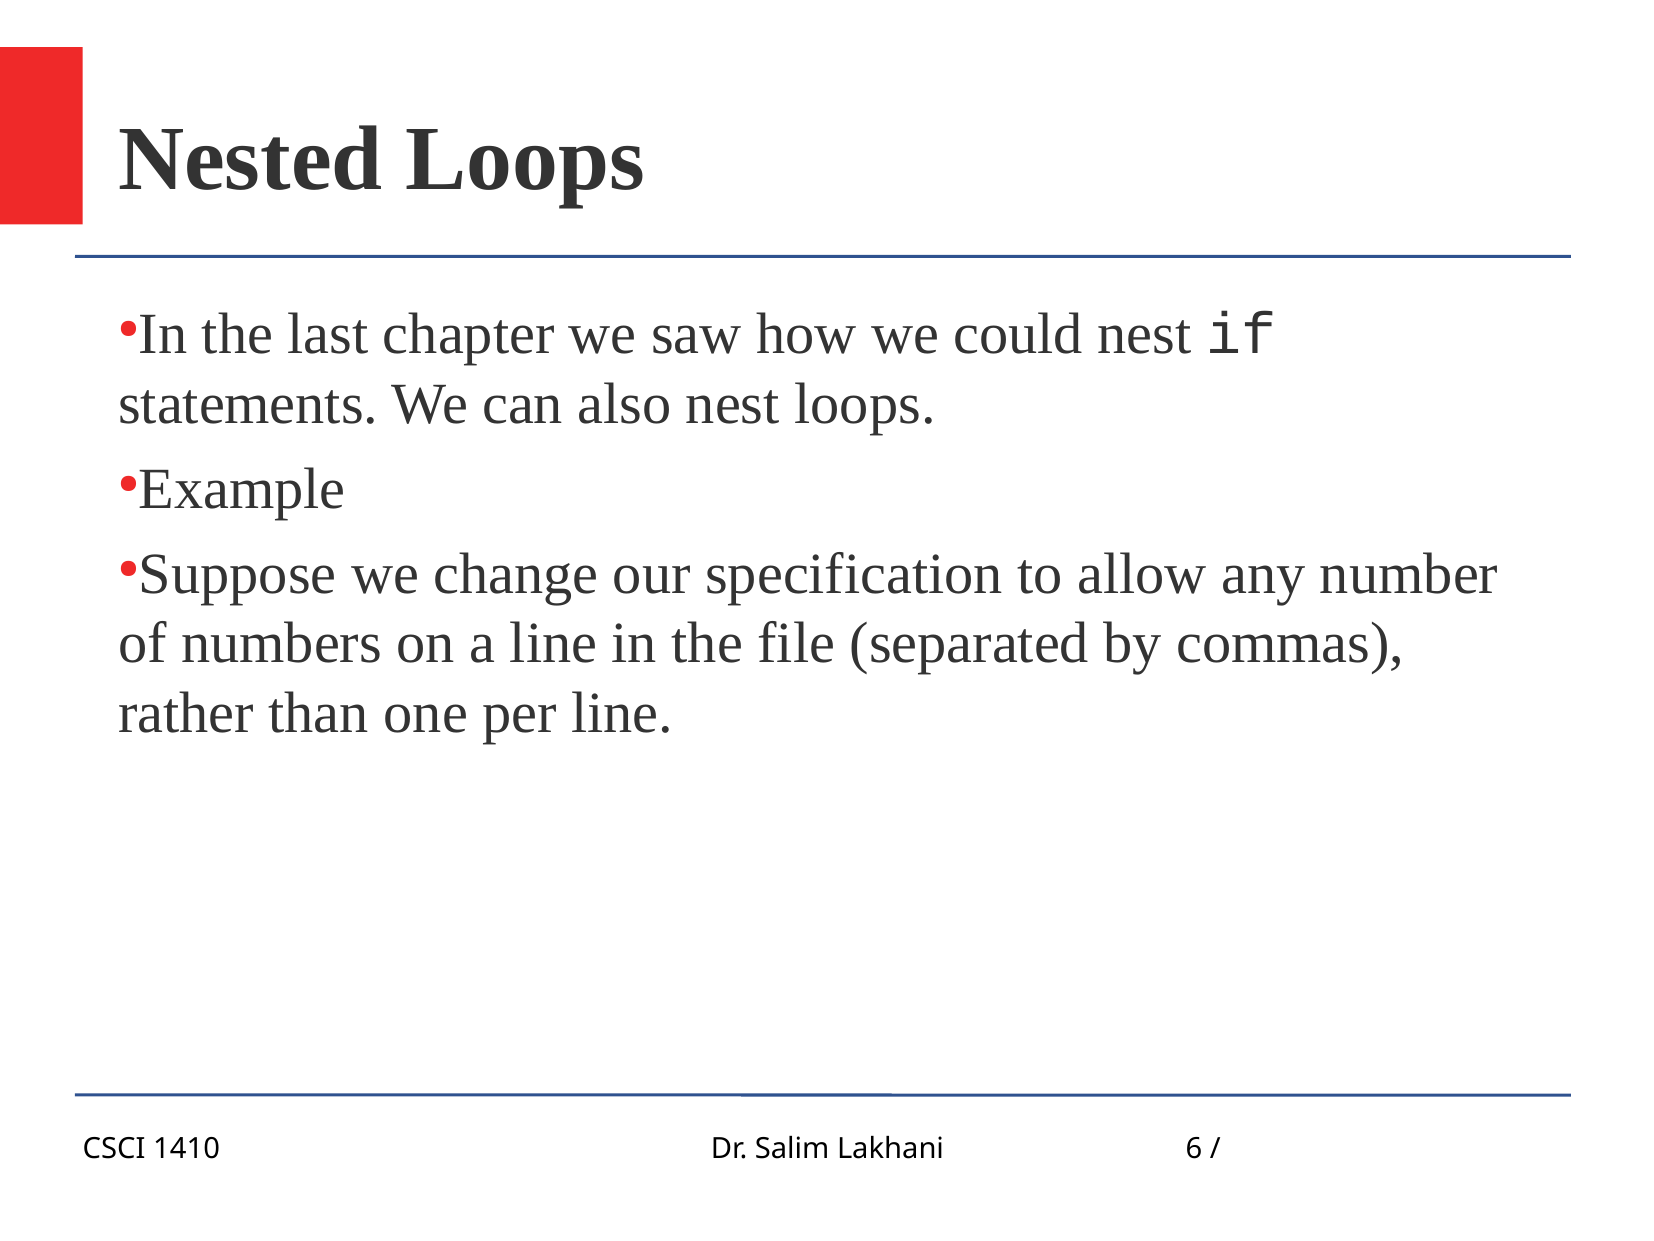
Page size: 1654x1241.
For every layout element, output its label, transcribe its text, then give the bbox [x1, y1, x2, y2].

list In the last chapter we saw how we could nest if statements. We can also nest loops. Example Suppose we change our specification to allow any number of numbers on a line in the file (separated by commas), rather than one per line. [118, 295, 1536, 1080]
text_box CSCI 1410 [82, 1129, 468, 1216]
title Nested Loops [118, 49, 1571, 257]
text_box / [1185, 1129, 1571, 1216]
text_box Dr. Salim Lakhani [565, 1129, 1090, 1216]
